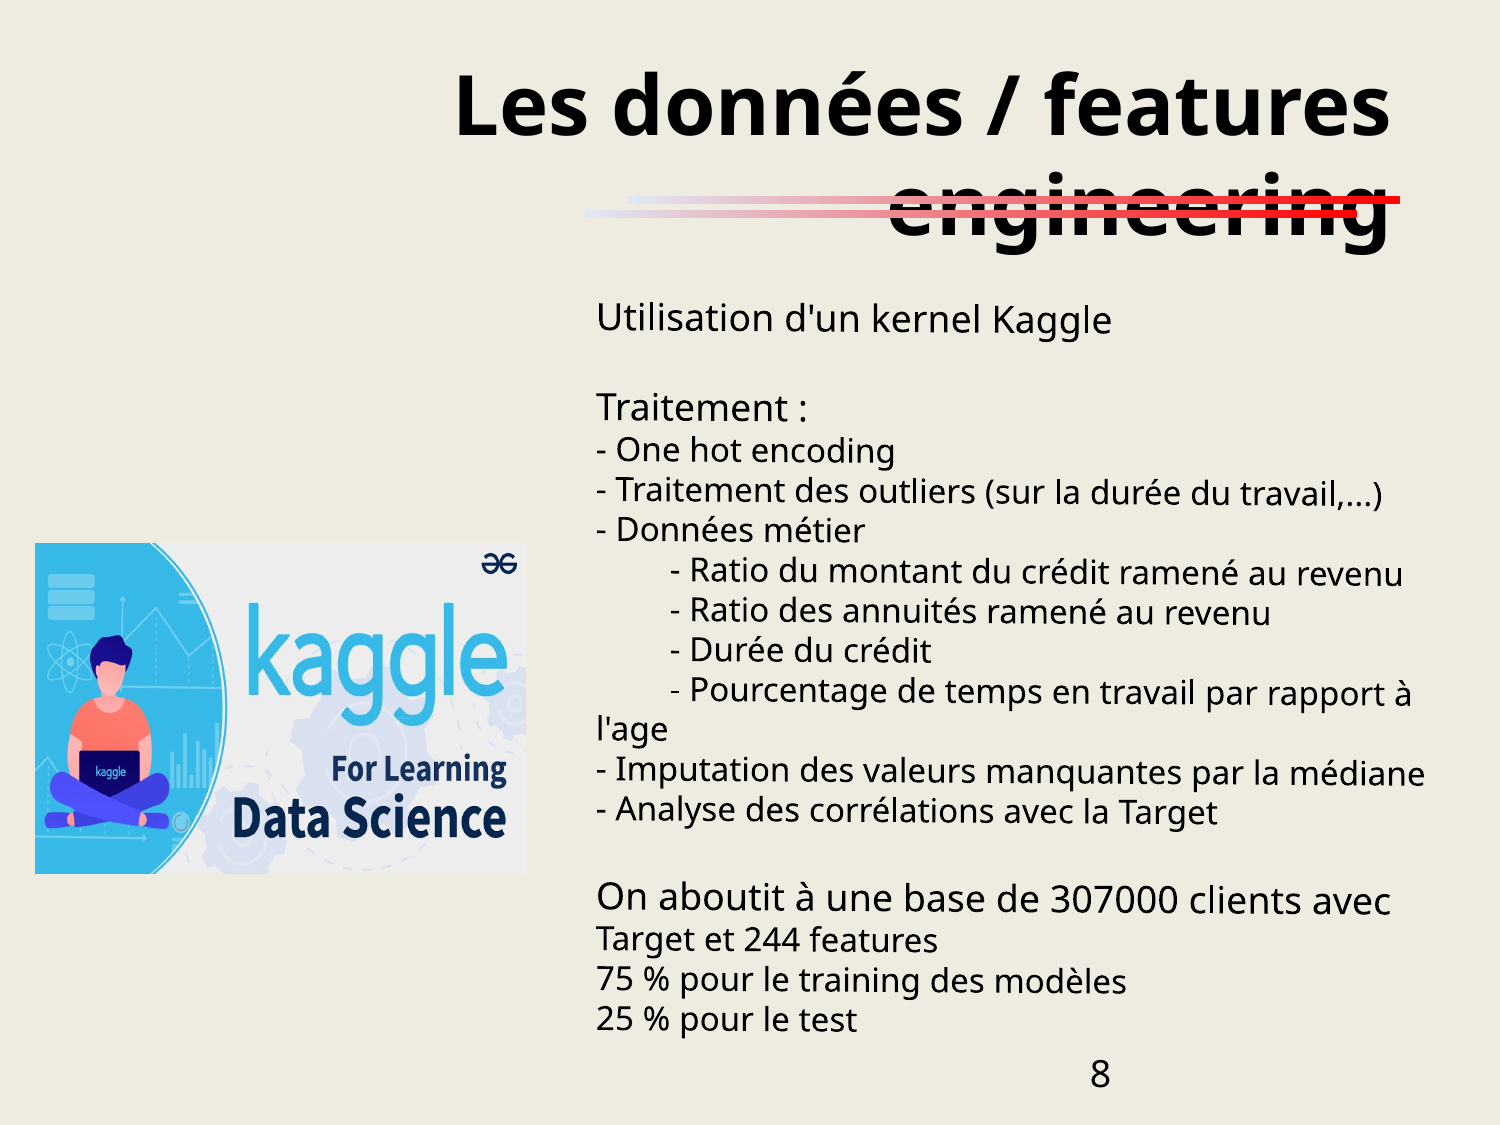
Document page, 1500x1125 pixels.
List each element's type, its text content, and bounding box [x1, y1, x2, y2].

text_box Utilisation d'un kernel Kaggle Traitement : - One hot encoding - Traitement des outliers (sur la durée du travail,...) - Données métier - Ratio du montant du crédit ramené au revenu - Ratio des annuités ramené au revenu - Durée du crédit - Pourcentage de temps en travail par rapport à l'age - Imputation des valeurs manquantes par la médiane - Analyse des corrélations avec la Target On aboutit à une base de 307000 clients avec Target et 244 features 75 % pour le training des modèles 25 % pour le test [581, 285, 1500, 1050]
slide_number <numéro> [1074, 1048, 1425, 1103]
text_box [627, 196, 1400, 204]
title Les données / features engineering [23, 45, 1408, 220]
text_box [584, 210, 1357, 218]
picture [35, 543, 526, 875]
